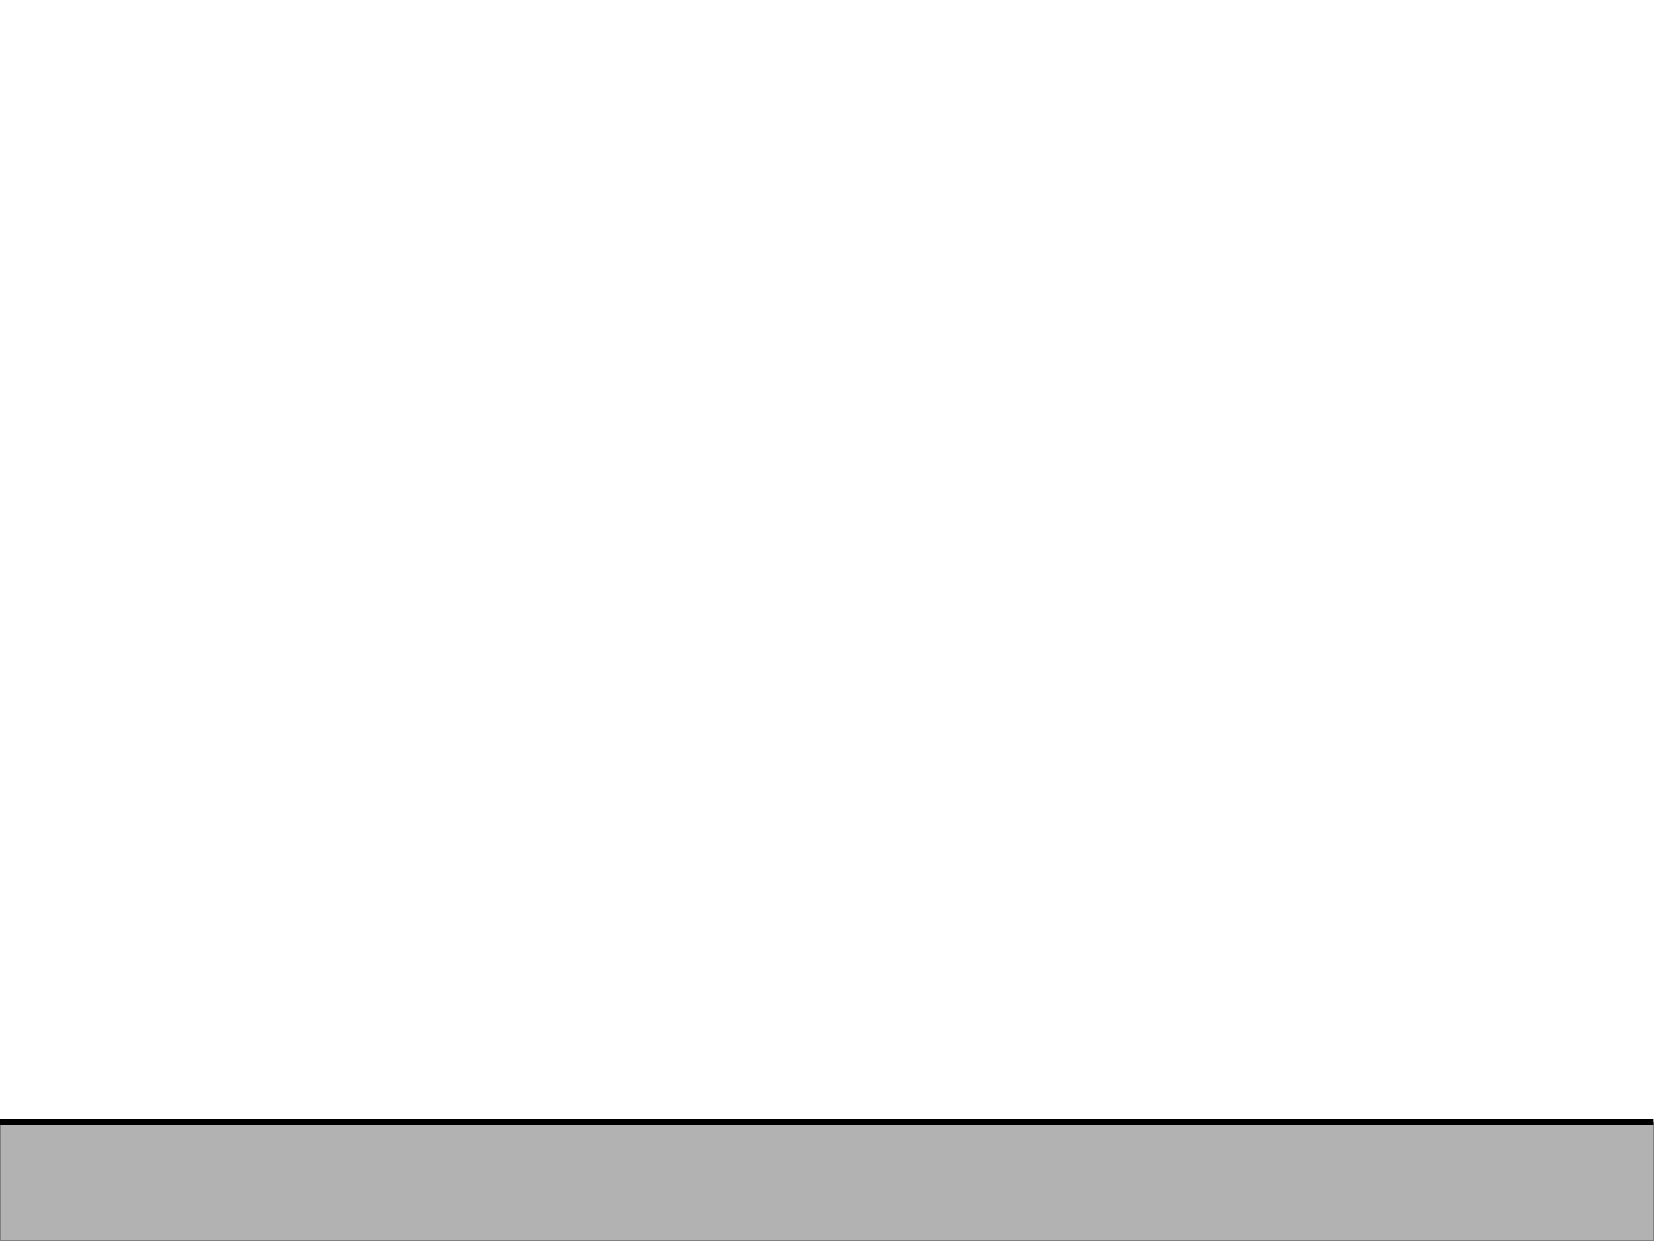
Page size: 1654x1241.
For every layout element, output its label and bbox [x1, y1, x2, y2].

text_box [0, 1125, 1654, 1241]
